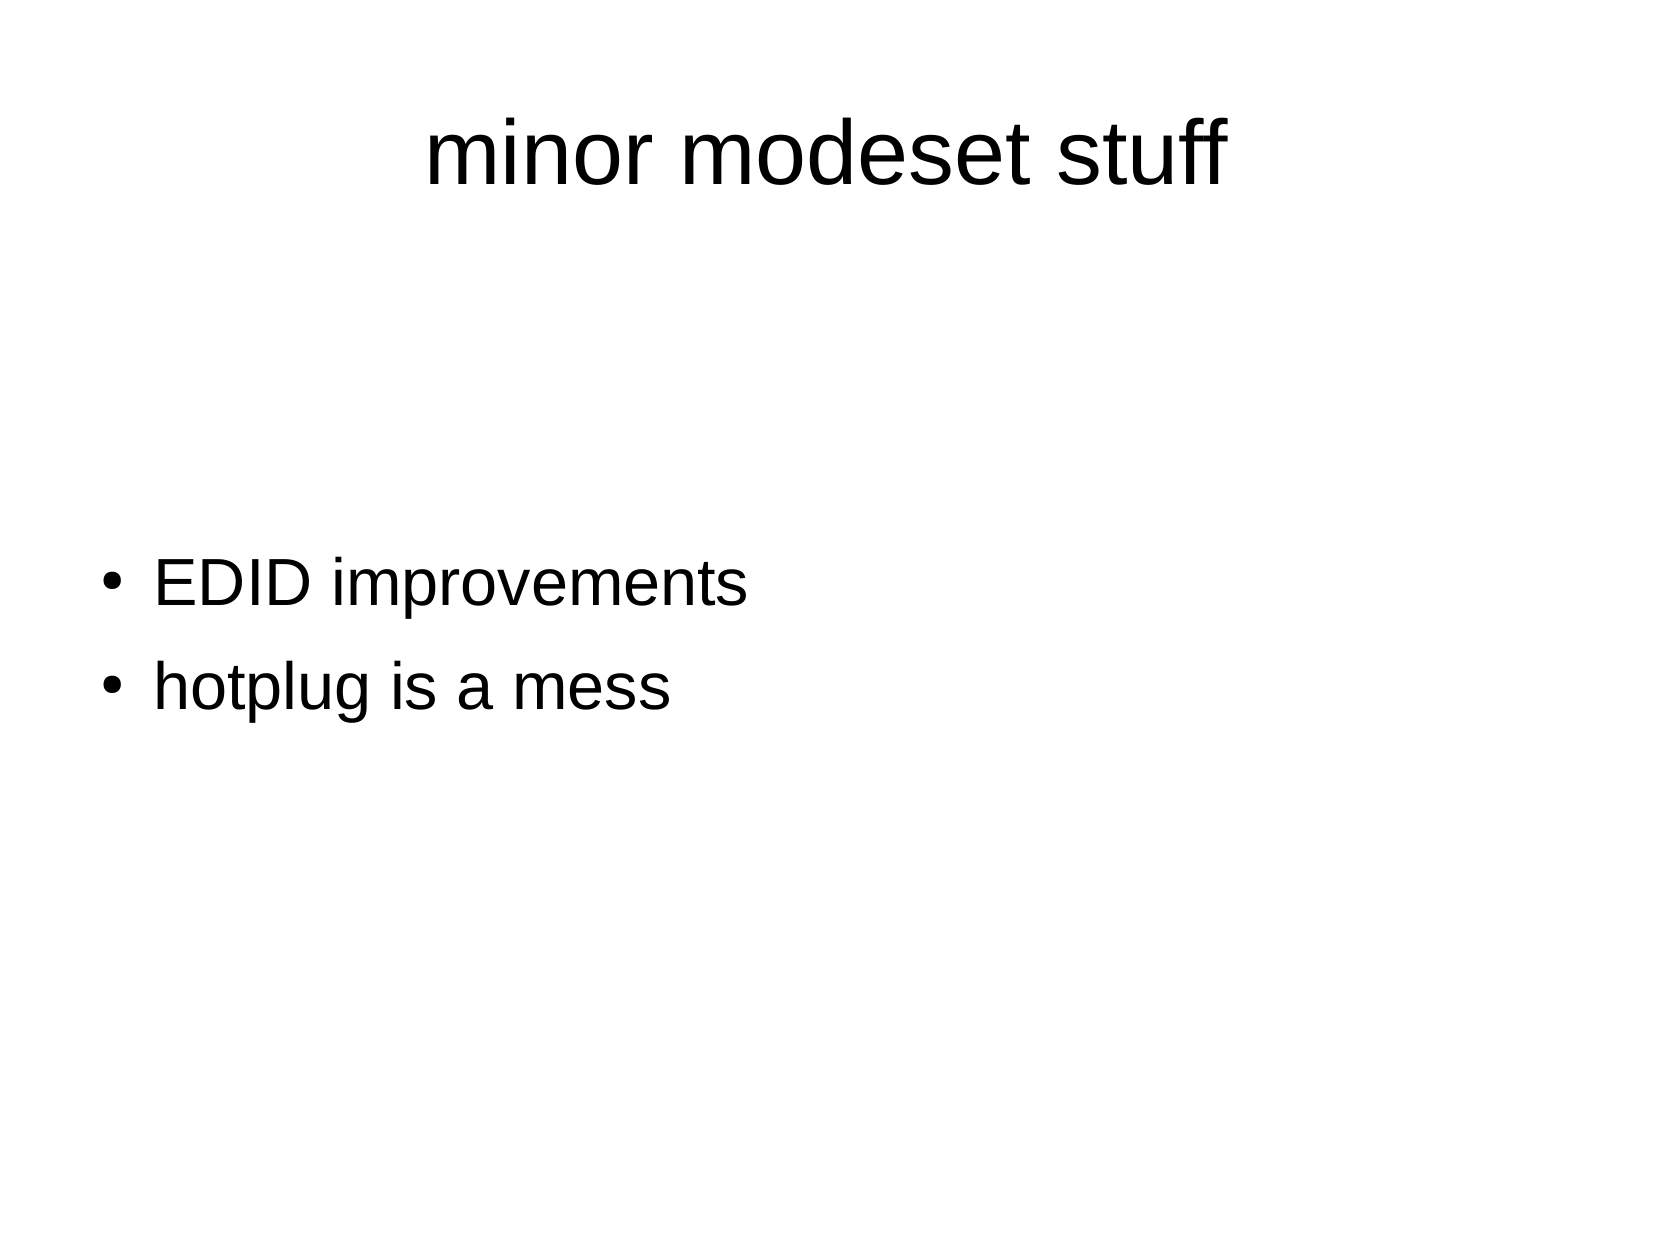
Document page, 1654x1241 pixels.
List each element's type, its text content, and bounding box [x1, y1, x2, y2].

title minor modeset stuff [82, 49, 1571, 257]
list EDID improvements hotplug is a mess [82, 544, 1571, 1087]
